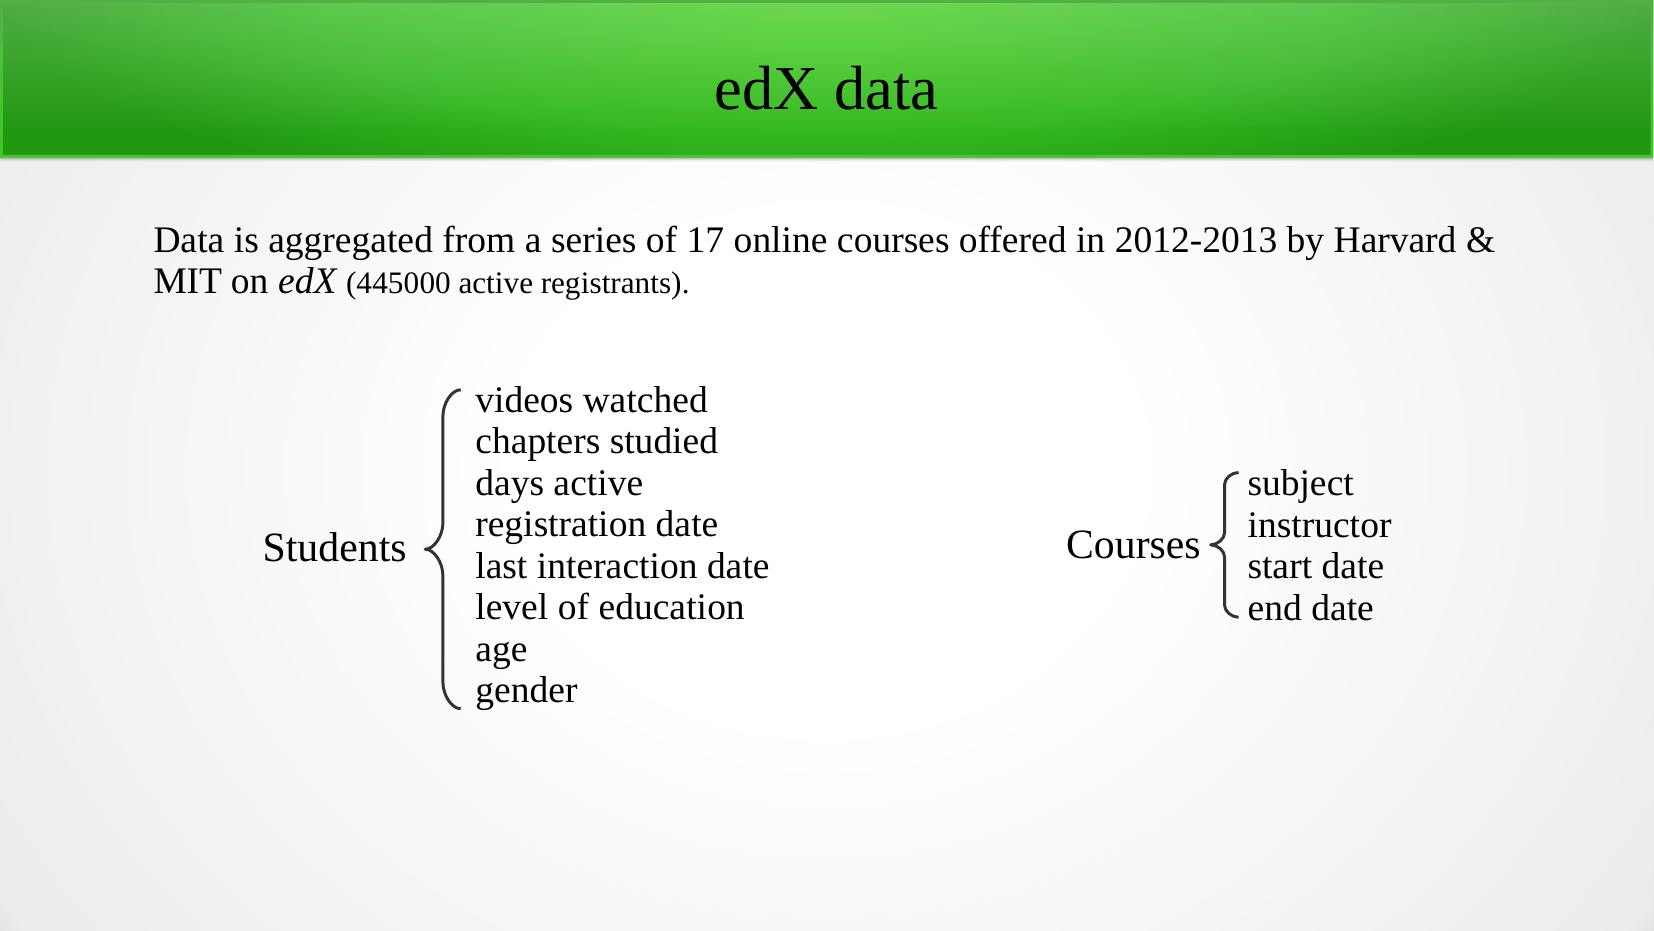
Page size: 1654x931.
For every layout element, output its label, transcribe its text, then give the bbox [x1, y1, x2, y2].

text_box Students [248, 516, 422, 578]
text_box subject instructor start date end date [1232, 454, 1407, 642]
list Data is aggregated from a series of 17 online courses offered in 2012-2013 by Harvard & MIT on edX (445000 active registrants). [82, 218, 1571, 758]
text_box Courses [1051, 513, 1216, 575]
title edX data [82, 35, 1571, 142]
text_box videos watched chapters studied days active registration date last interaction date level of education age gender [460, 371, 786, 719]
